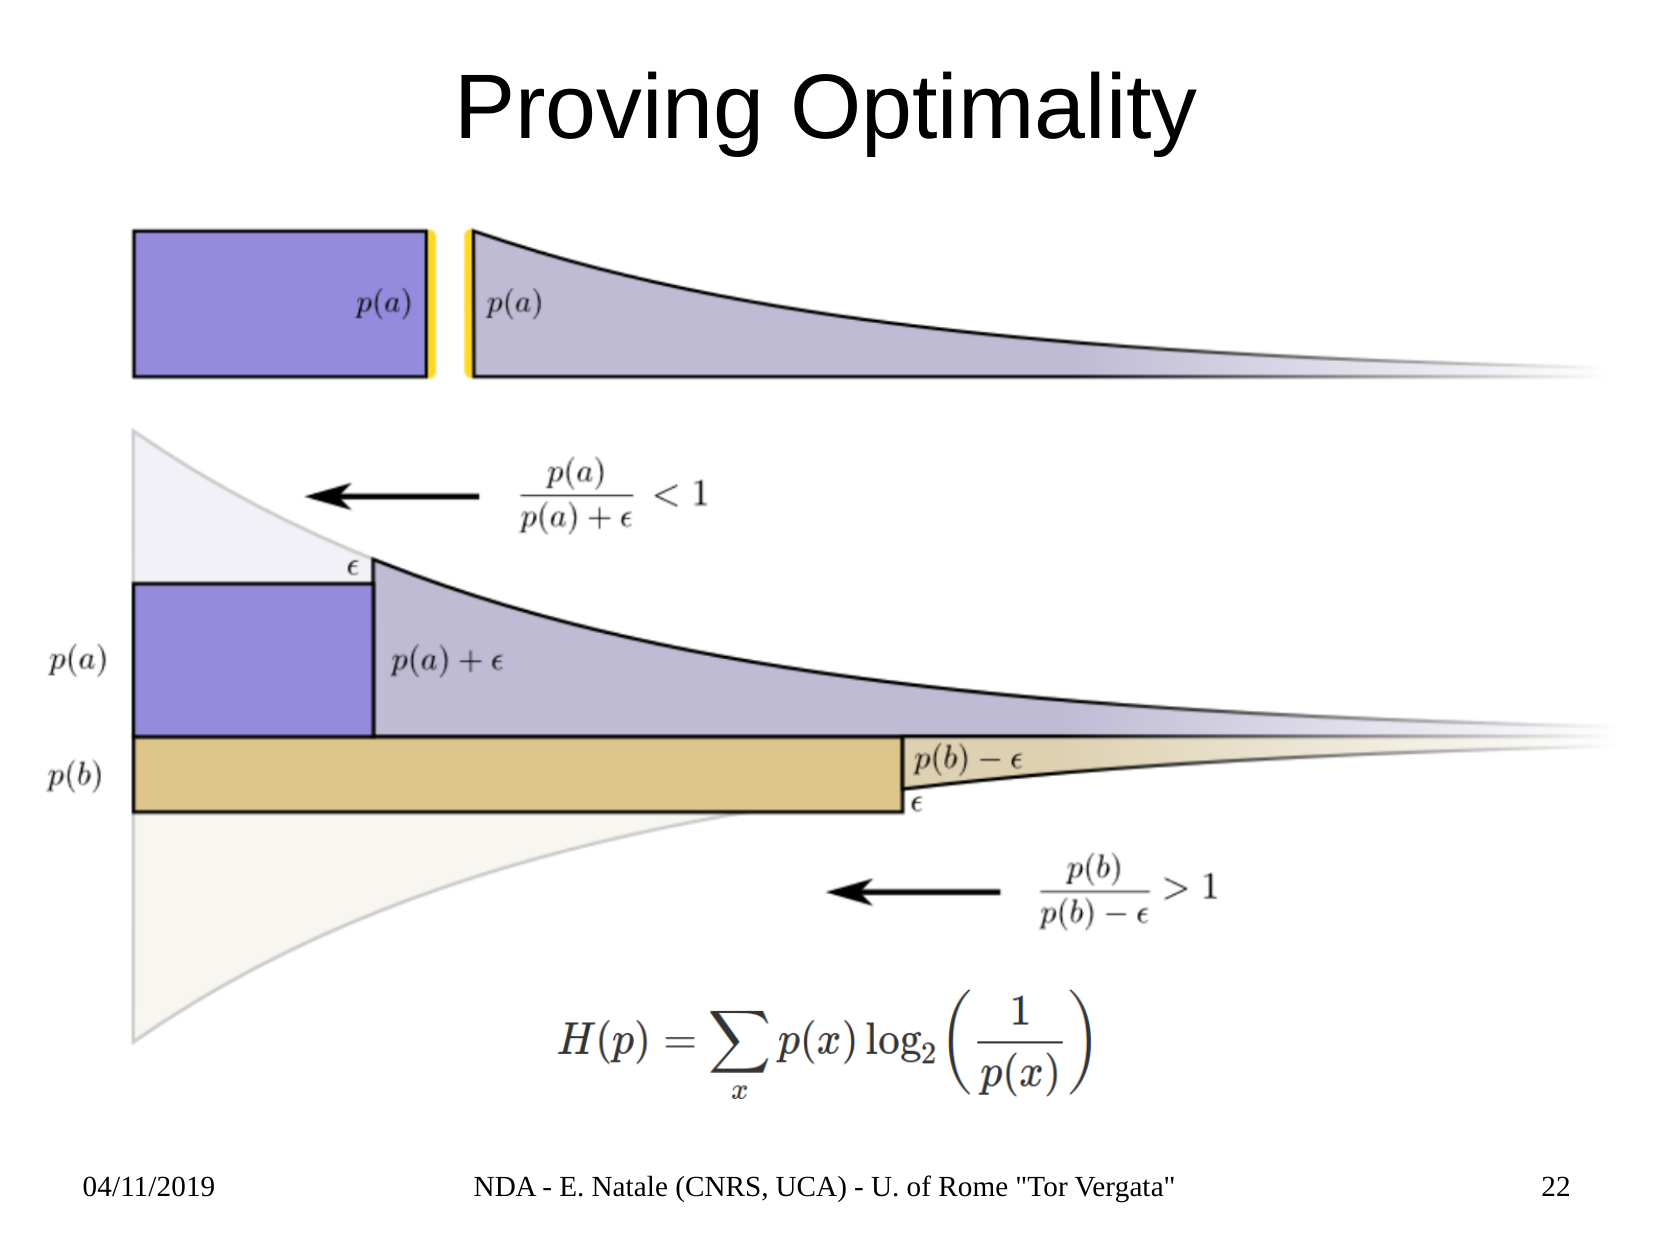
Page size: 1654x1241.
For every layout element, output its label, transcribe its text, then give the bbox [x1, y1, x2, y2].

picture [4, 208, 1654, 1120]
title Proving Optimality [82, 49, 1571, 165]
